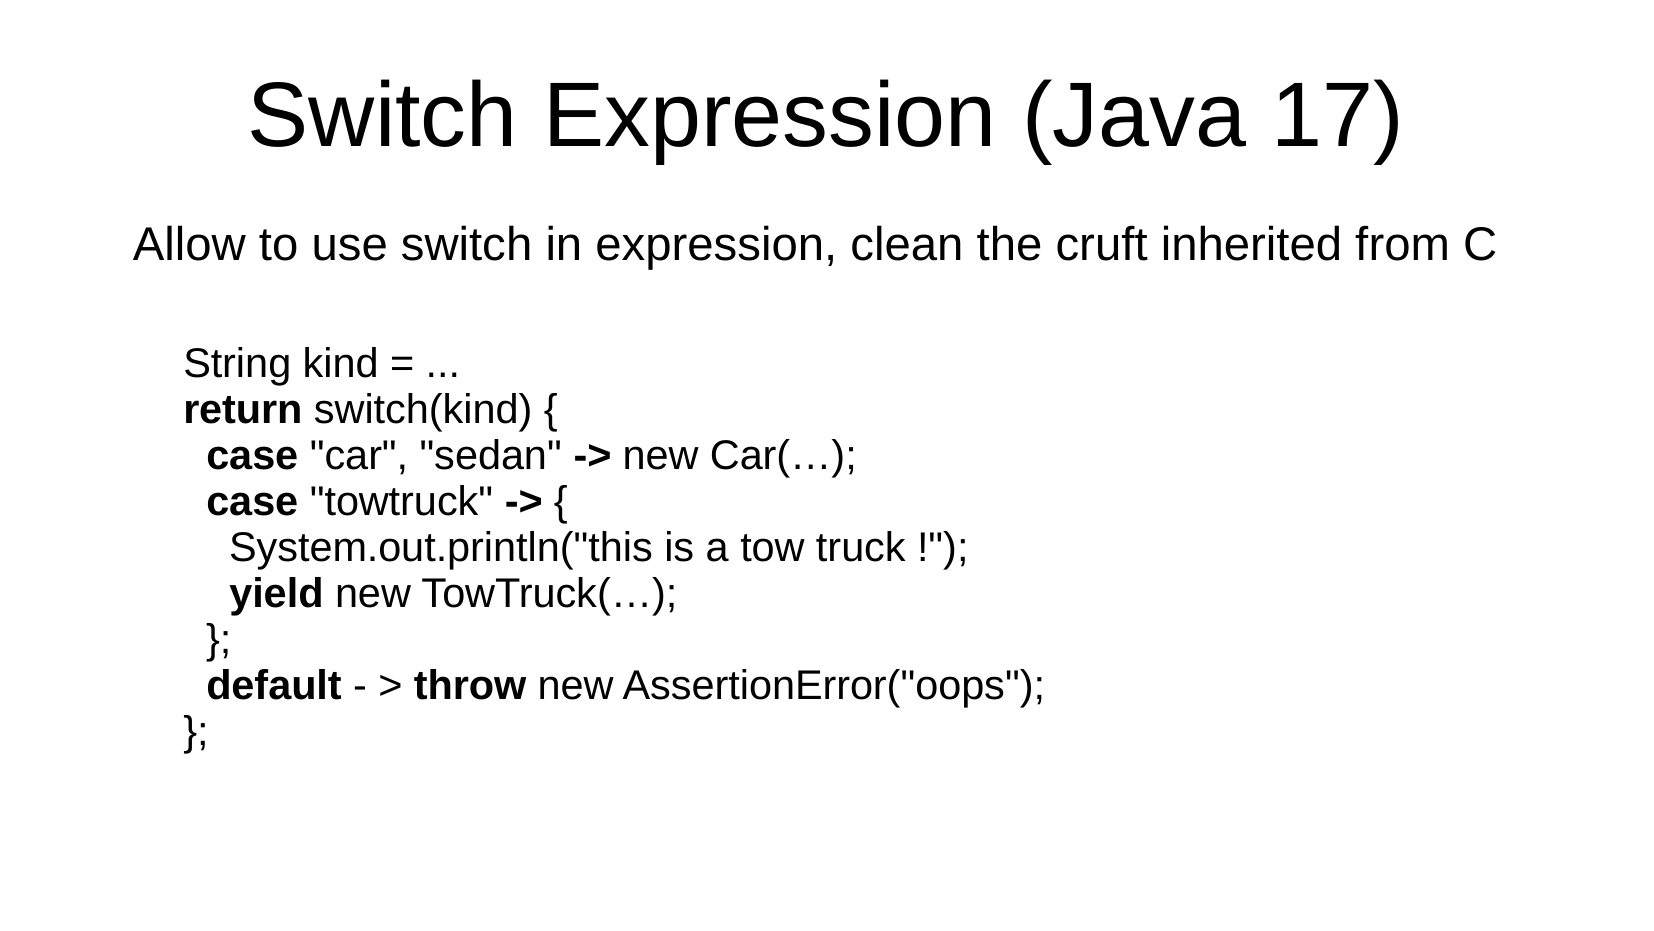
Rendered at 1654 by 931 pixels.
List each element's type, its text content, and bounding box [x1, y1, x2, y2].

list Allow to use switch in expression, clean the cruft inherited from C String kind = ... return switch(kind) { case "car", "sedan" -> new Car(…); case "towtruck" -> { System.out.println("this is a tow truck !"); yield new TowTruck(…); }; default - > throw new AssertionError("oops"); }; [82, 217, 1571, 758]
title Switch Expression (Java 17) [82, 37, 1571, 193]
